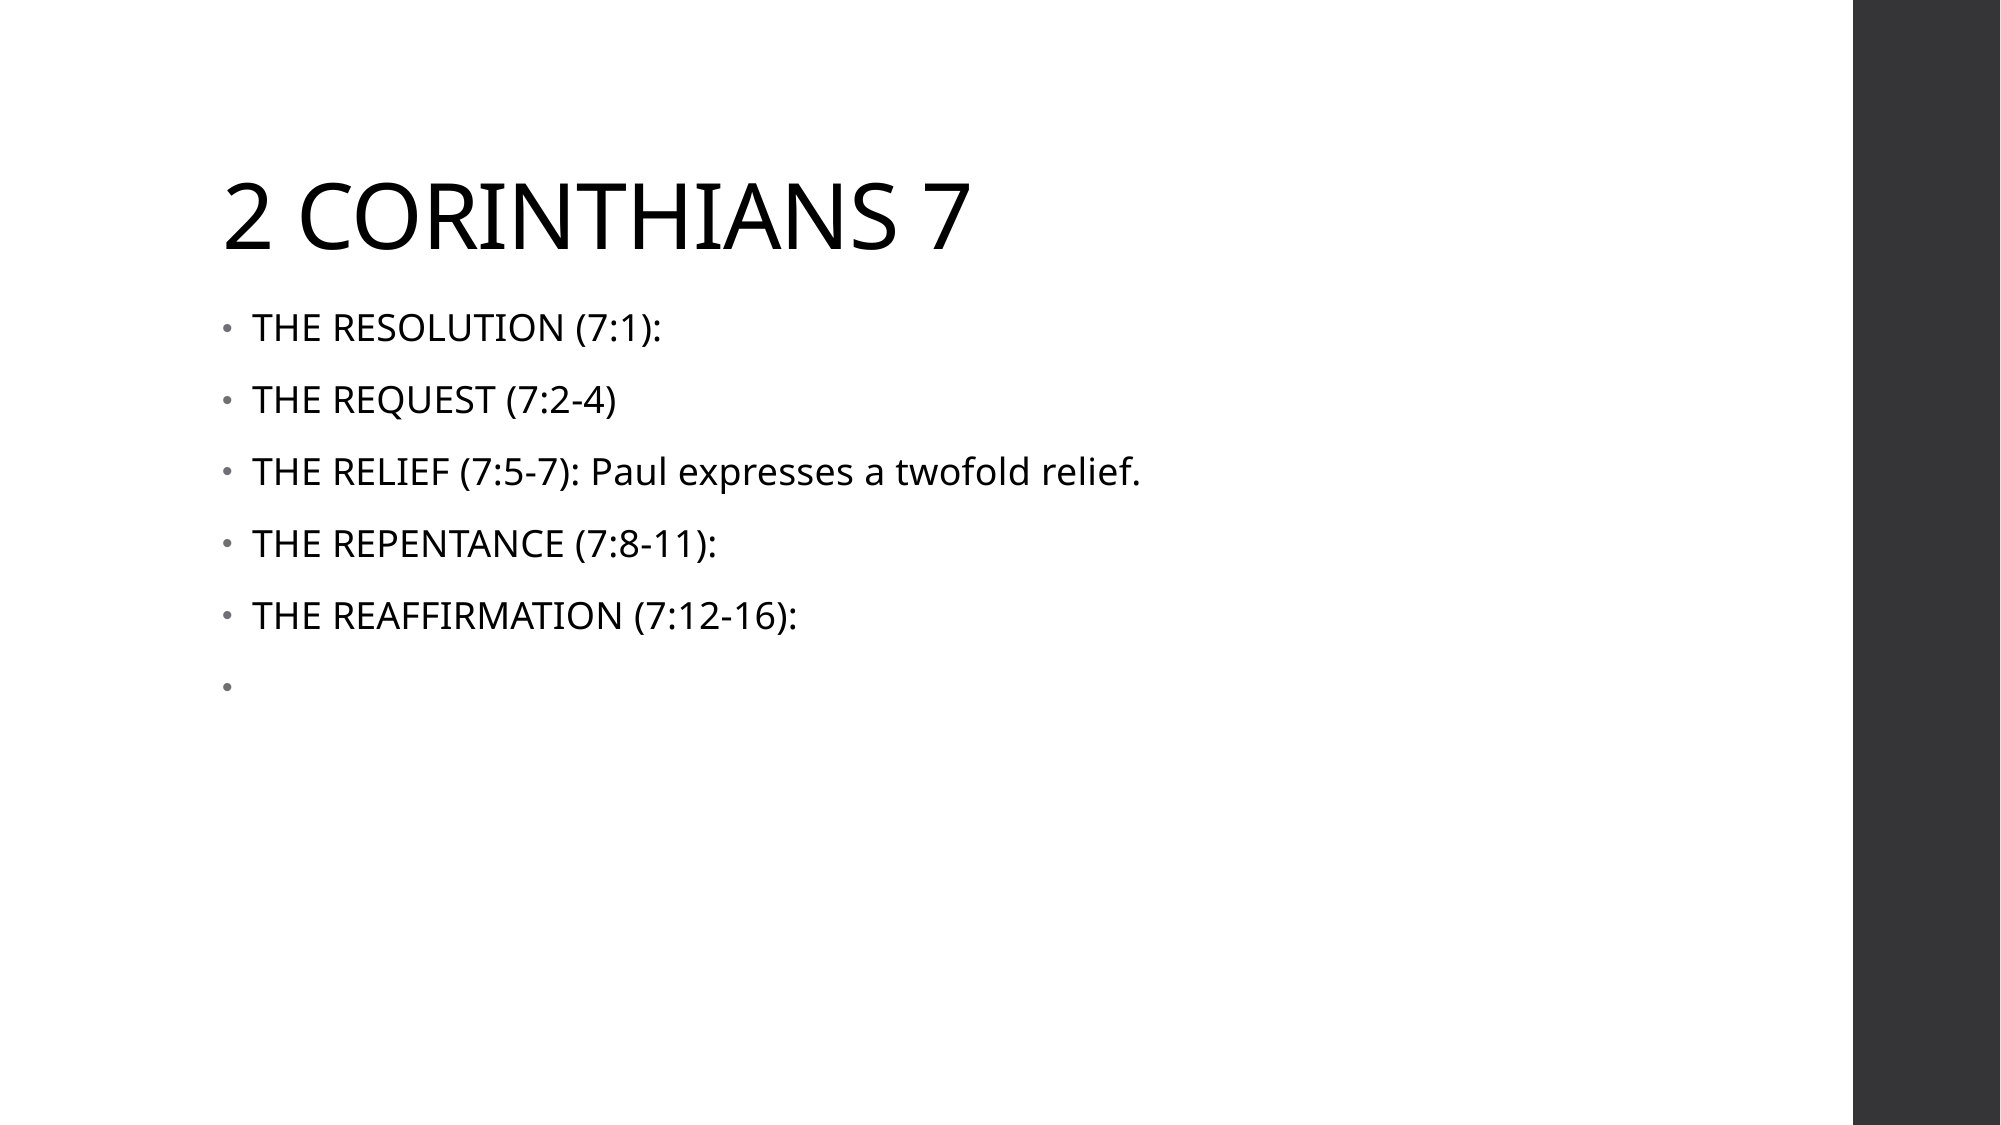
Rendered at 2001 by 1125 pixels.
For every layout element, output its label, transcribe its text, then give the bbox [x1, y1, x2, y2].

title 2 CORINTHIANS 7 [206, 60, 1797, 278]
list THE RESOLUTION (7:1): THE REQUEST (7:2-4) THE RELIEF (7:5-7): Paul expresses a twofold relief. THE REPENTANCE (7:8-11): THE REAFFIRMATION (7:12-16): [206, 299, 1617, 1014]
